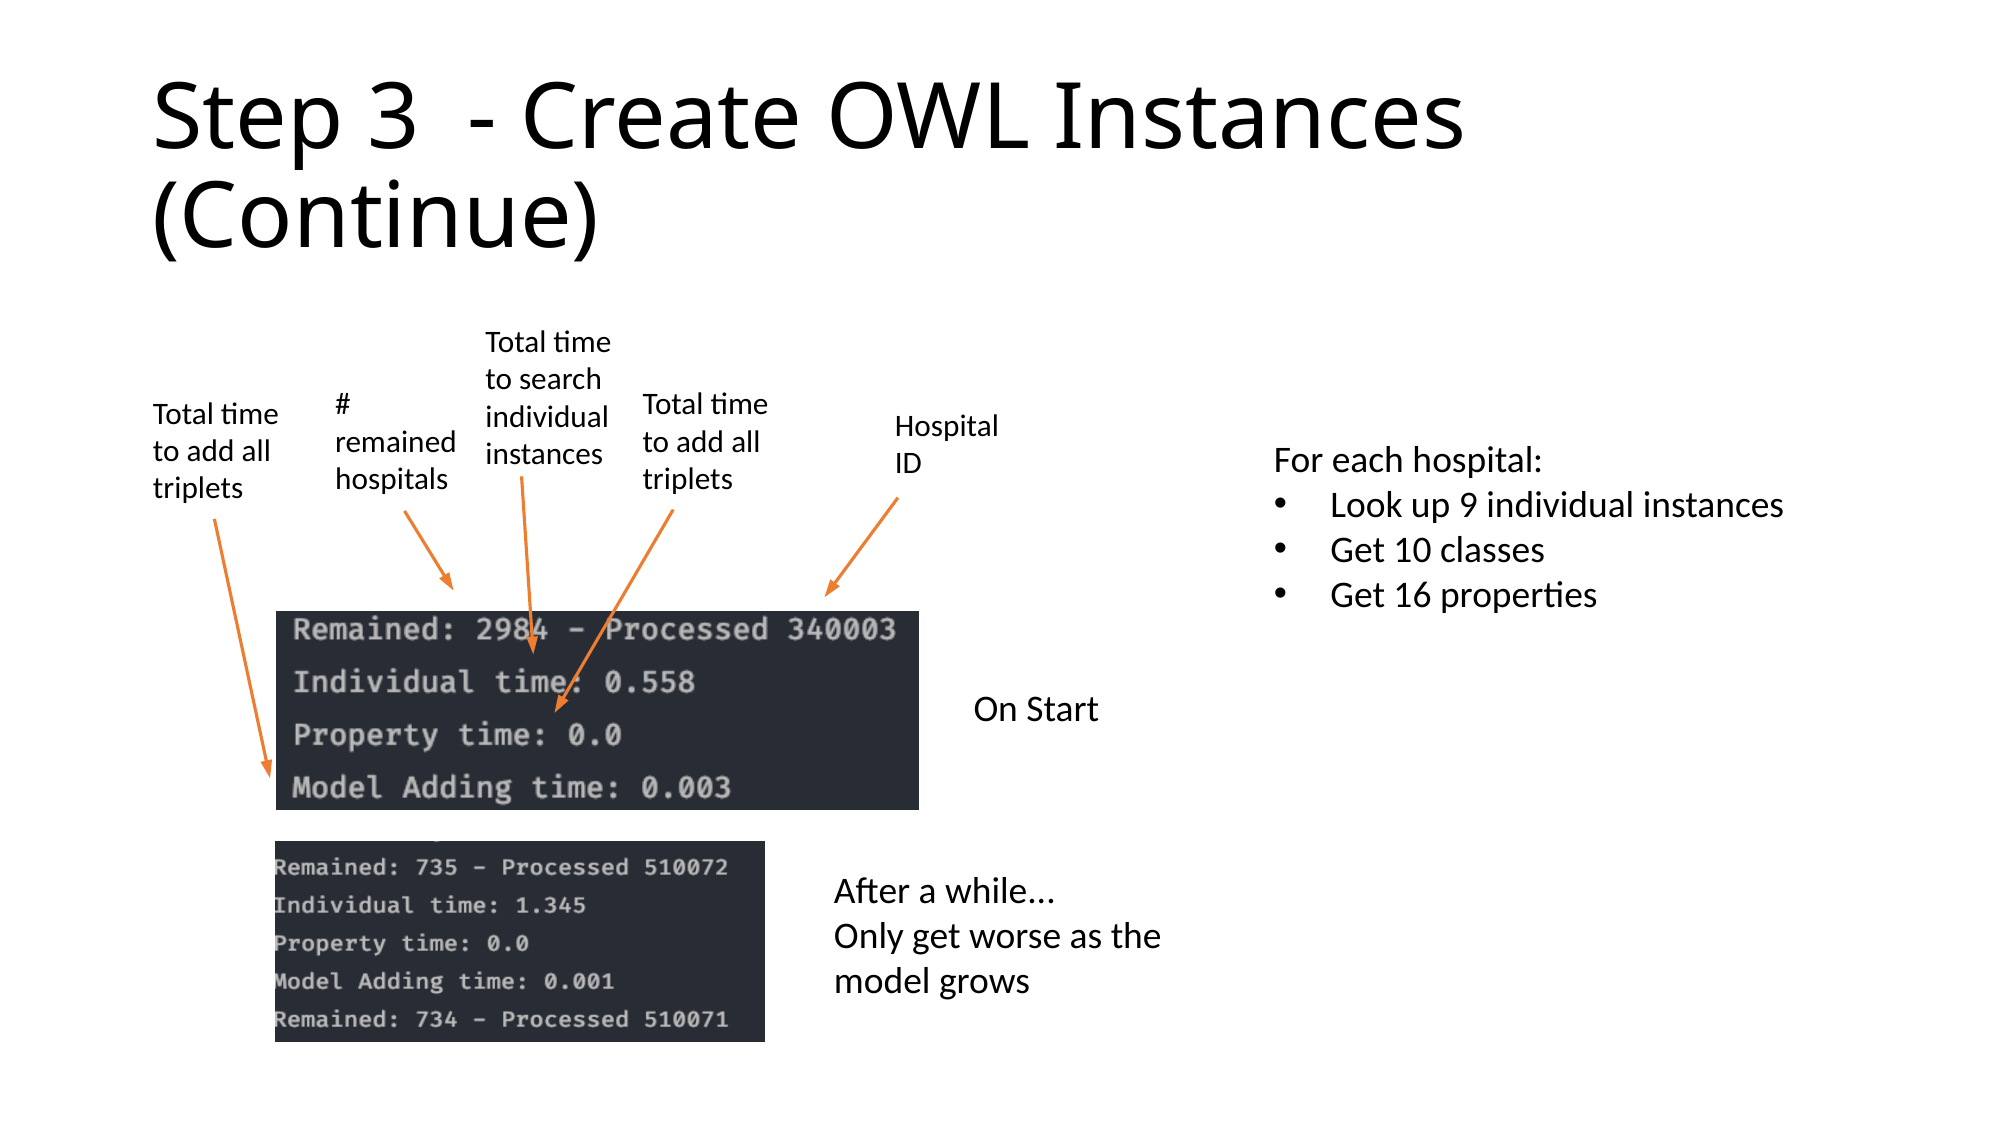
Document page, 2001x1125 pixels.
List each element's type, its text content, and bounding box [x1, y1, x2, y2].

text_box Total time to add all triplets [138, 385, 296, 517]
text_box Total time to add all triplets [627, 376, 785, 508]
picture [276, 611, 919, 811]
picture [275, 841, 765, 1042]
text_box For each hospital: Look up 9 individual instances Get 10 classes Get 16 properties [1259, 427, 1865, 625]
text_box After a while... Only get worse as the model grows [818, 858, 1208, 1011]
text_box Hospital ID [880, 397, 1038, 489]
text_box On Start [958, 676, 1144, 738]
text_box Total time to search individual instances [470, 313, 628, 481]
title Step 3 - Create OWL Instances (Continue) [137, 59, 1863, 278]
text_box # remained hospitals [320, 376, 478, 505]
